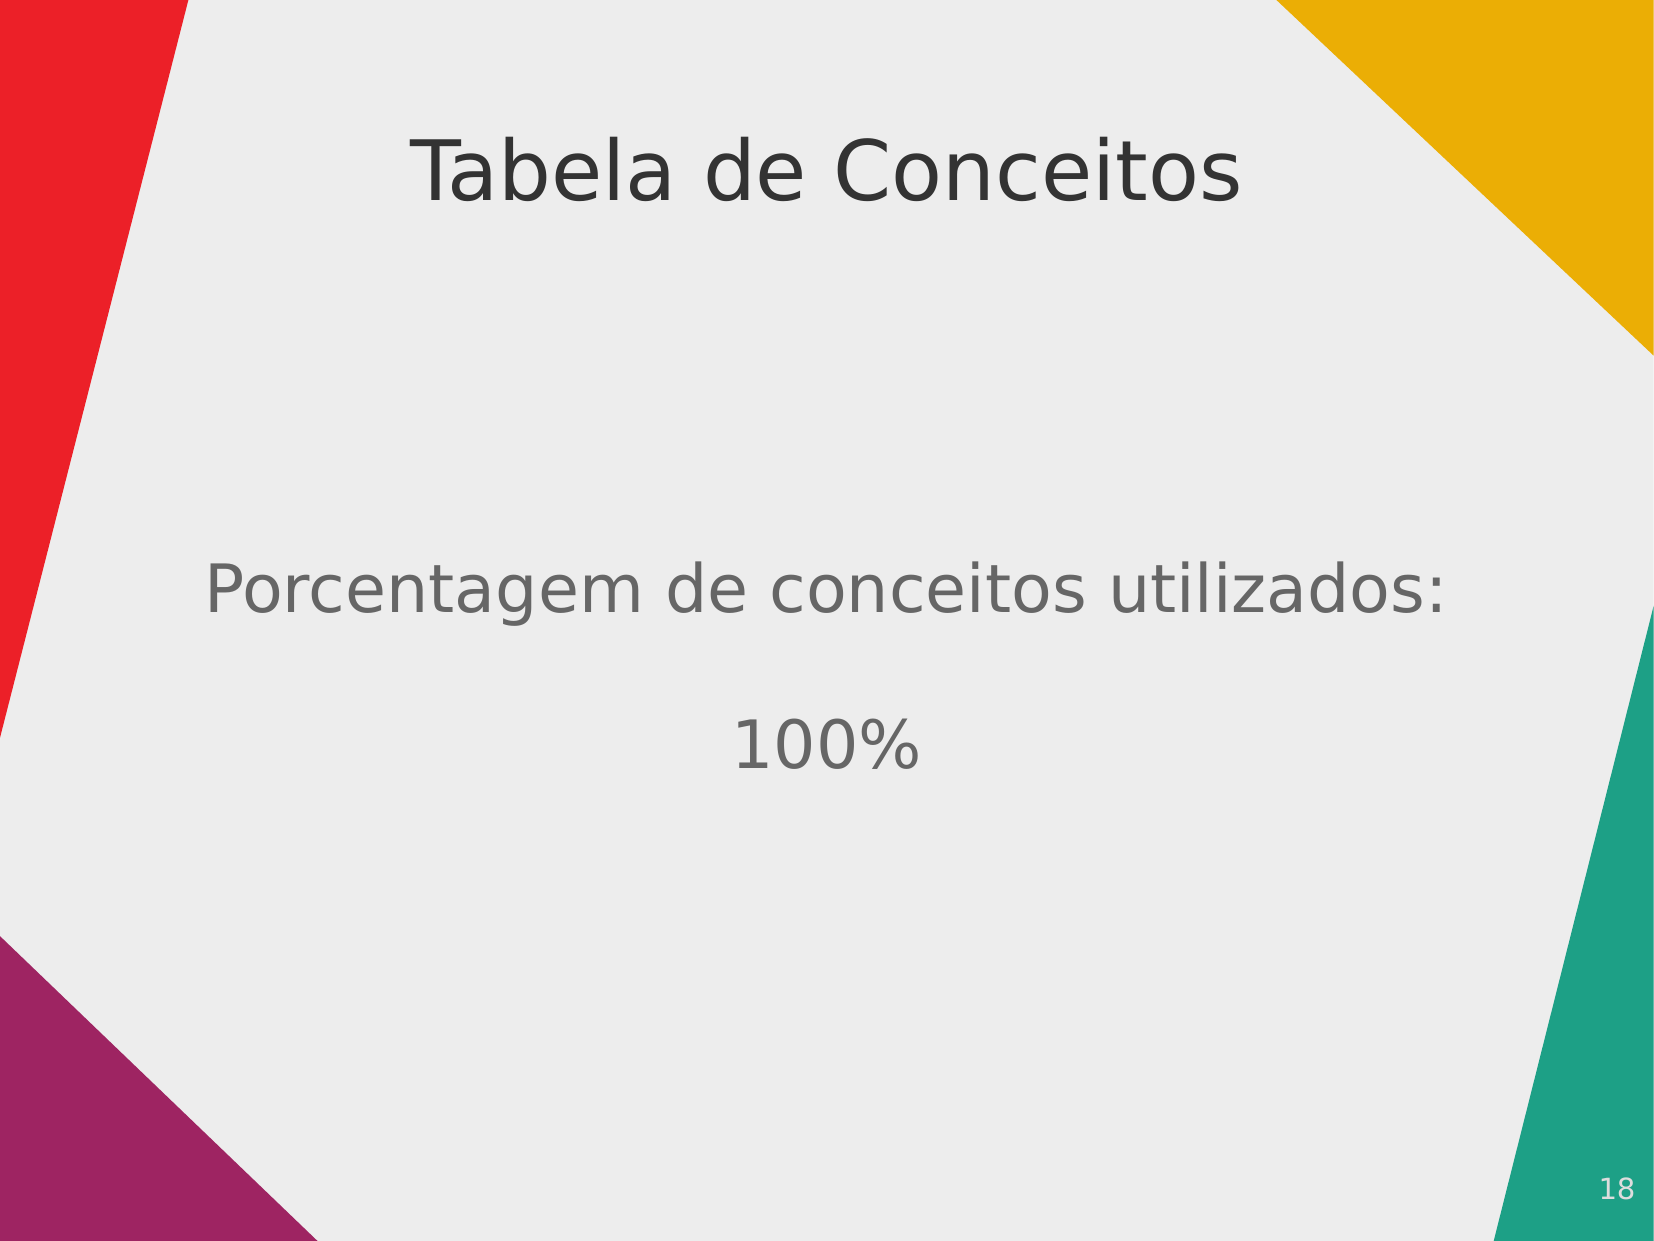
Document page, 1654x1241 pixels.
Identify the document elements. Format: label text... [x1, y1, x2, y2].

text_box Porcentagem de conceitos utilizados: 100% [114, 302, 1539, 1033]
title Tabela de Conceitos [114, 73, 1539, 271]
